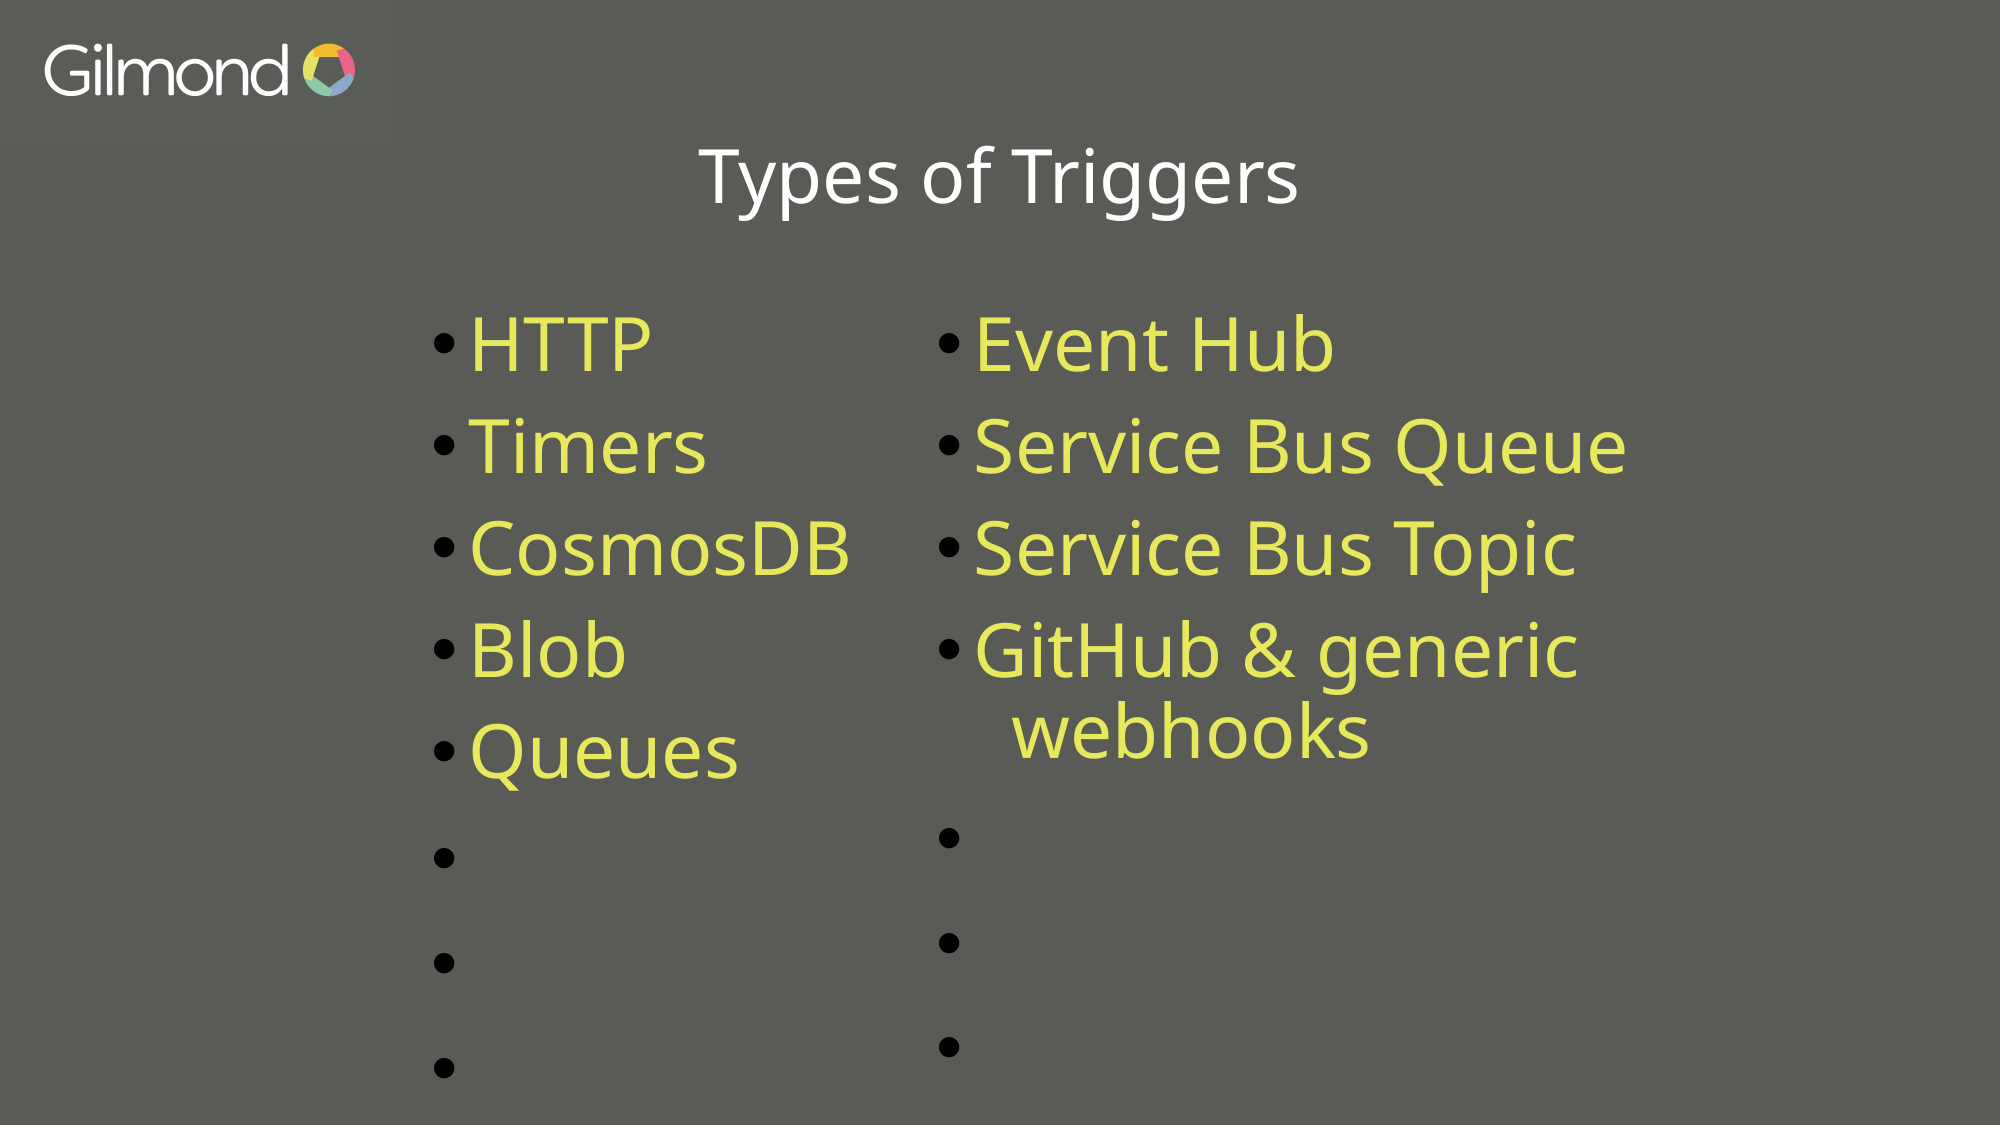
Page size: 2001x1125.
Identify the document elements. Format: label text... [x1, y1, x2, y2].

title Types of Triggers [137, 59, 1863, 300]
picture [0, 0, 399, 149]
text_box Event Hub Service Bus Queue Service Bus Topic GitHub & generic webhooks [921, 299, 1720, 1035]
text_box HTTP Timers CosmosDB Blob Queues [416, 299, 921, 1035]
